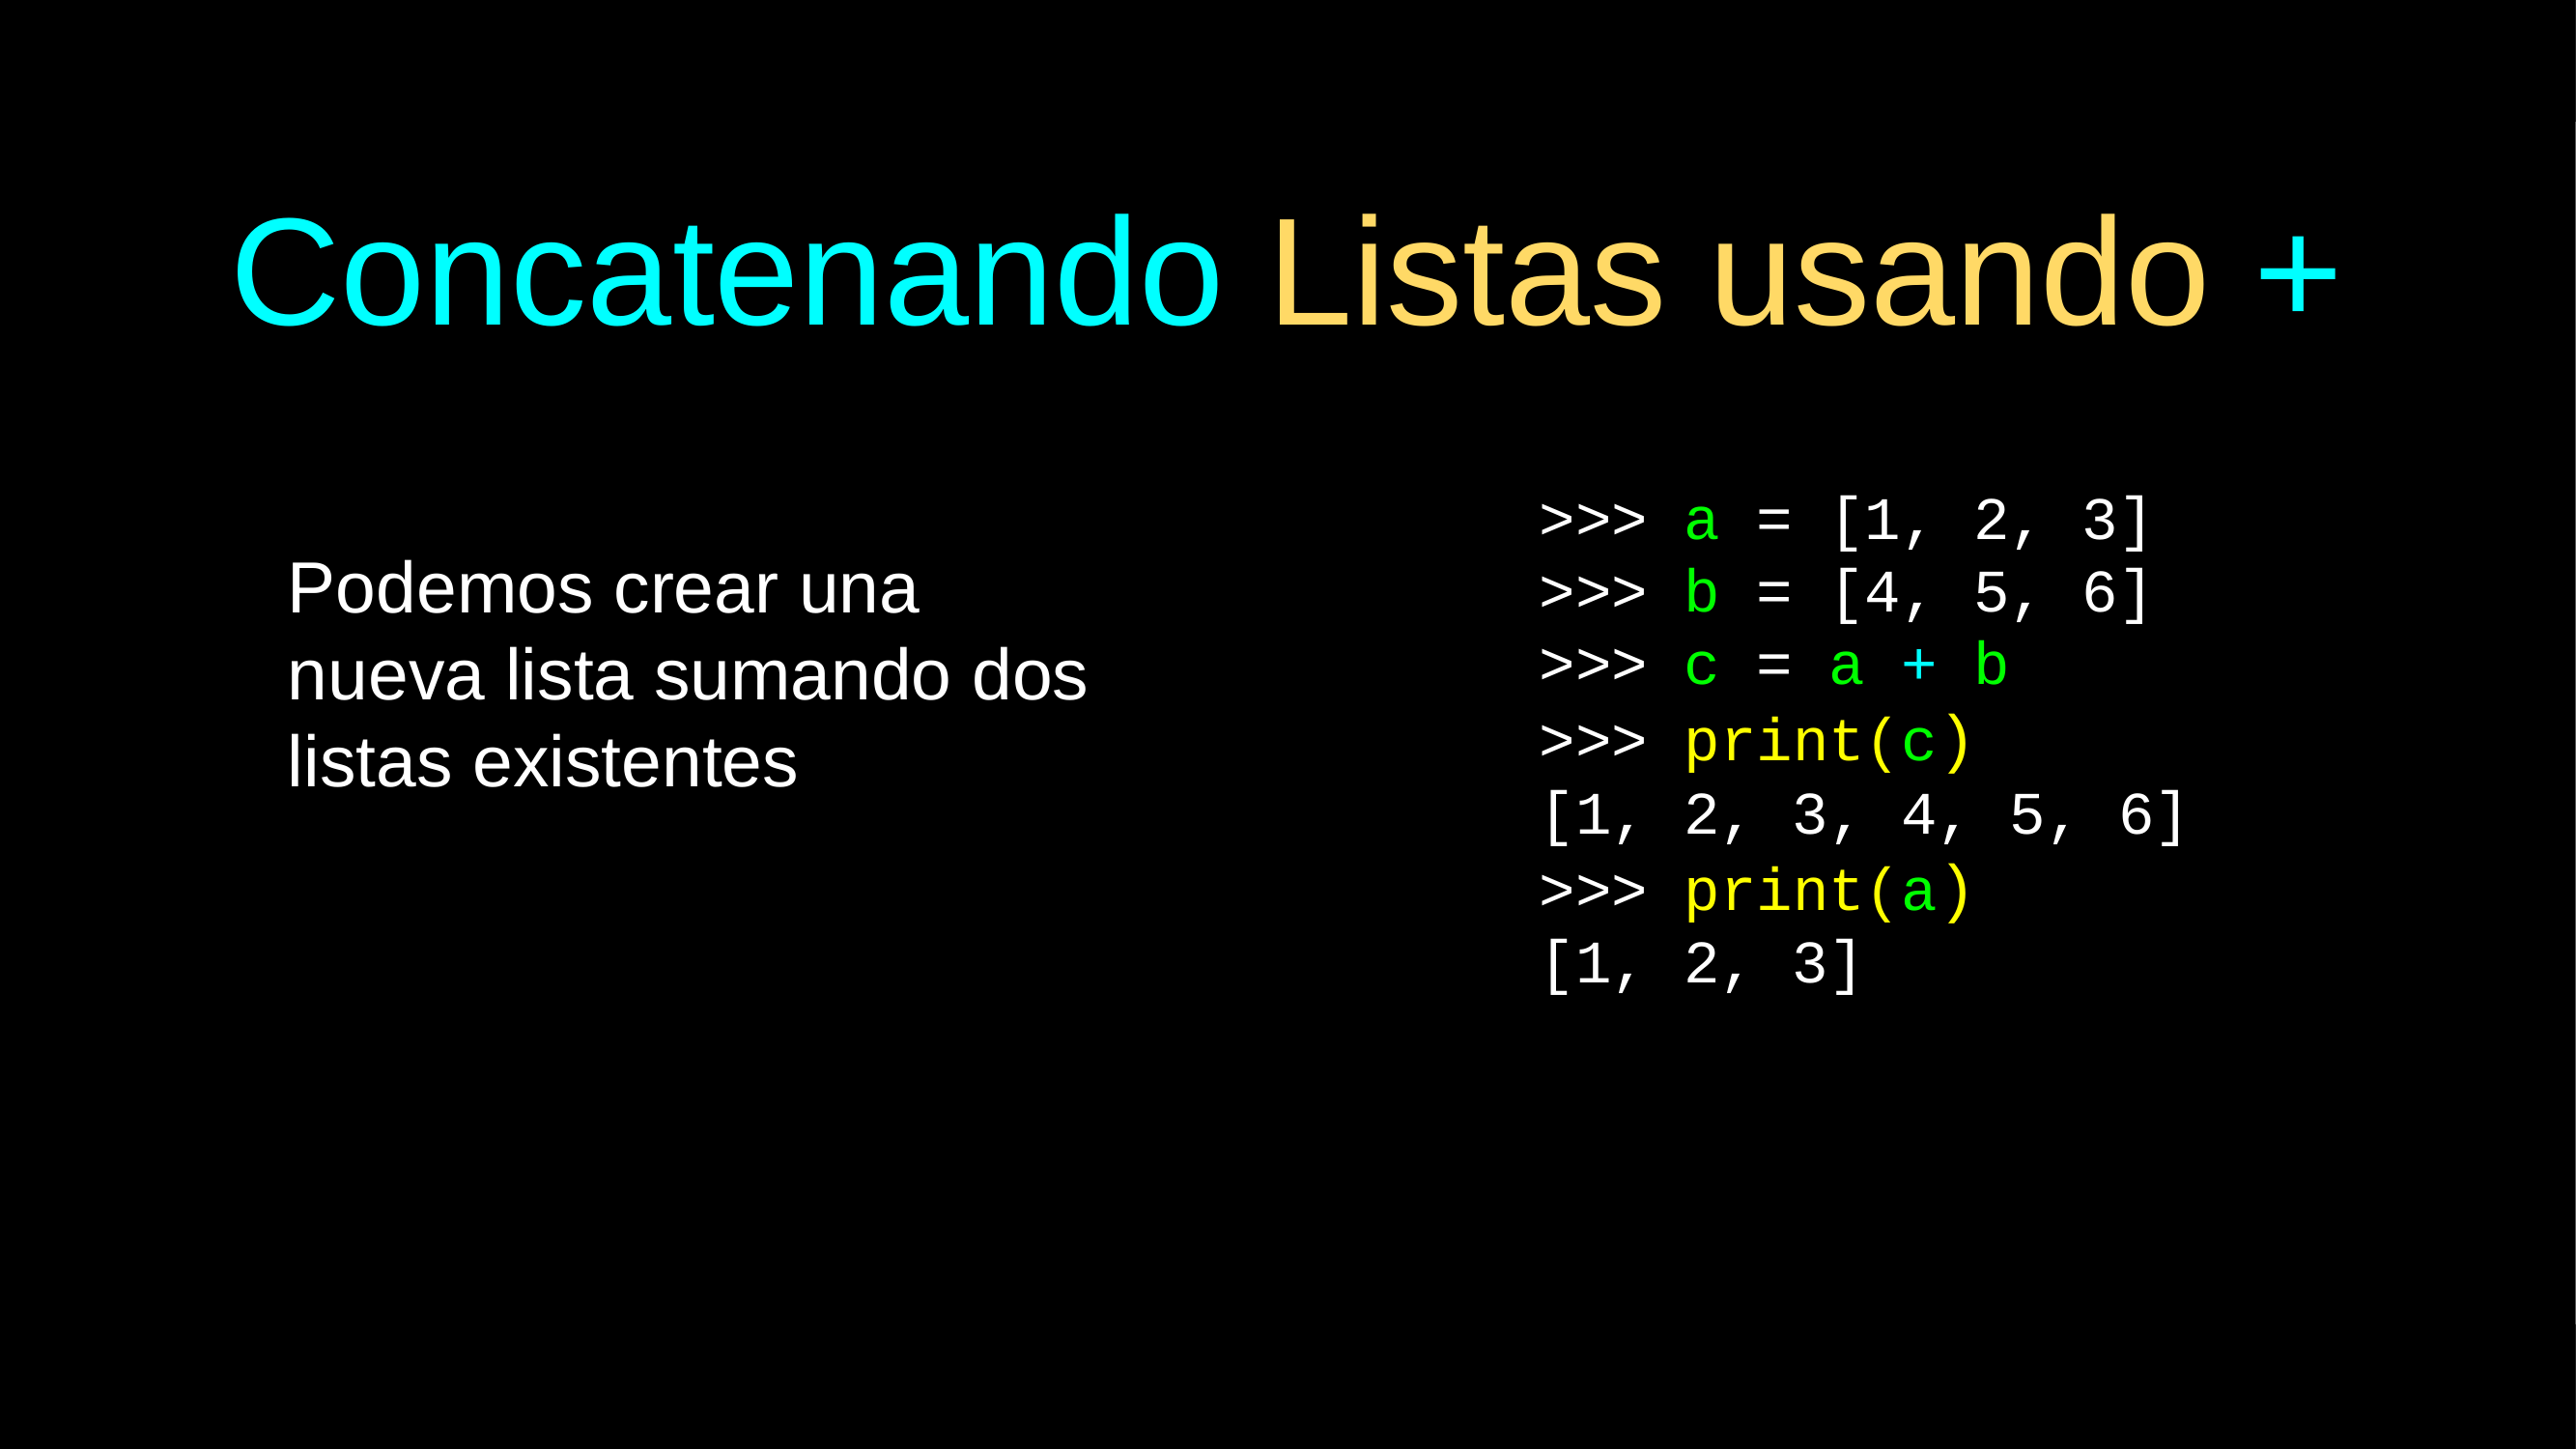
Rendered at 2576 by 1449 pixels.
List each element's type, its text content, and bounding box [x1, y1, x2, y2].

list Podemos crear una nueva lista sumando dos listas existentes [281, 465, 1140, 878]
text_box >>> a = [1, 2, 3] >>> b = [4, 5, 6] >>> c = a + b >>> print(c) [1, 2, 3, 4, 5, 6] >>> print(a) [1, 2, 3] [1539, 430, 2327, 1045]
title Concatenando Listas usando + [183, 125, 2391, 403]
